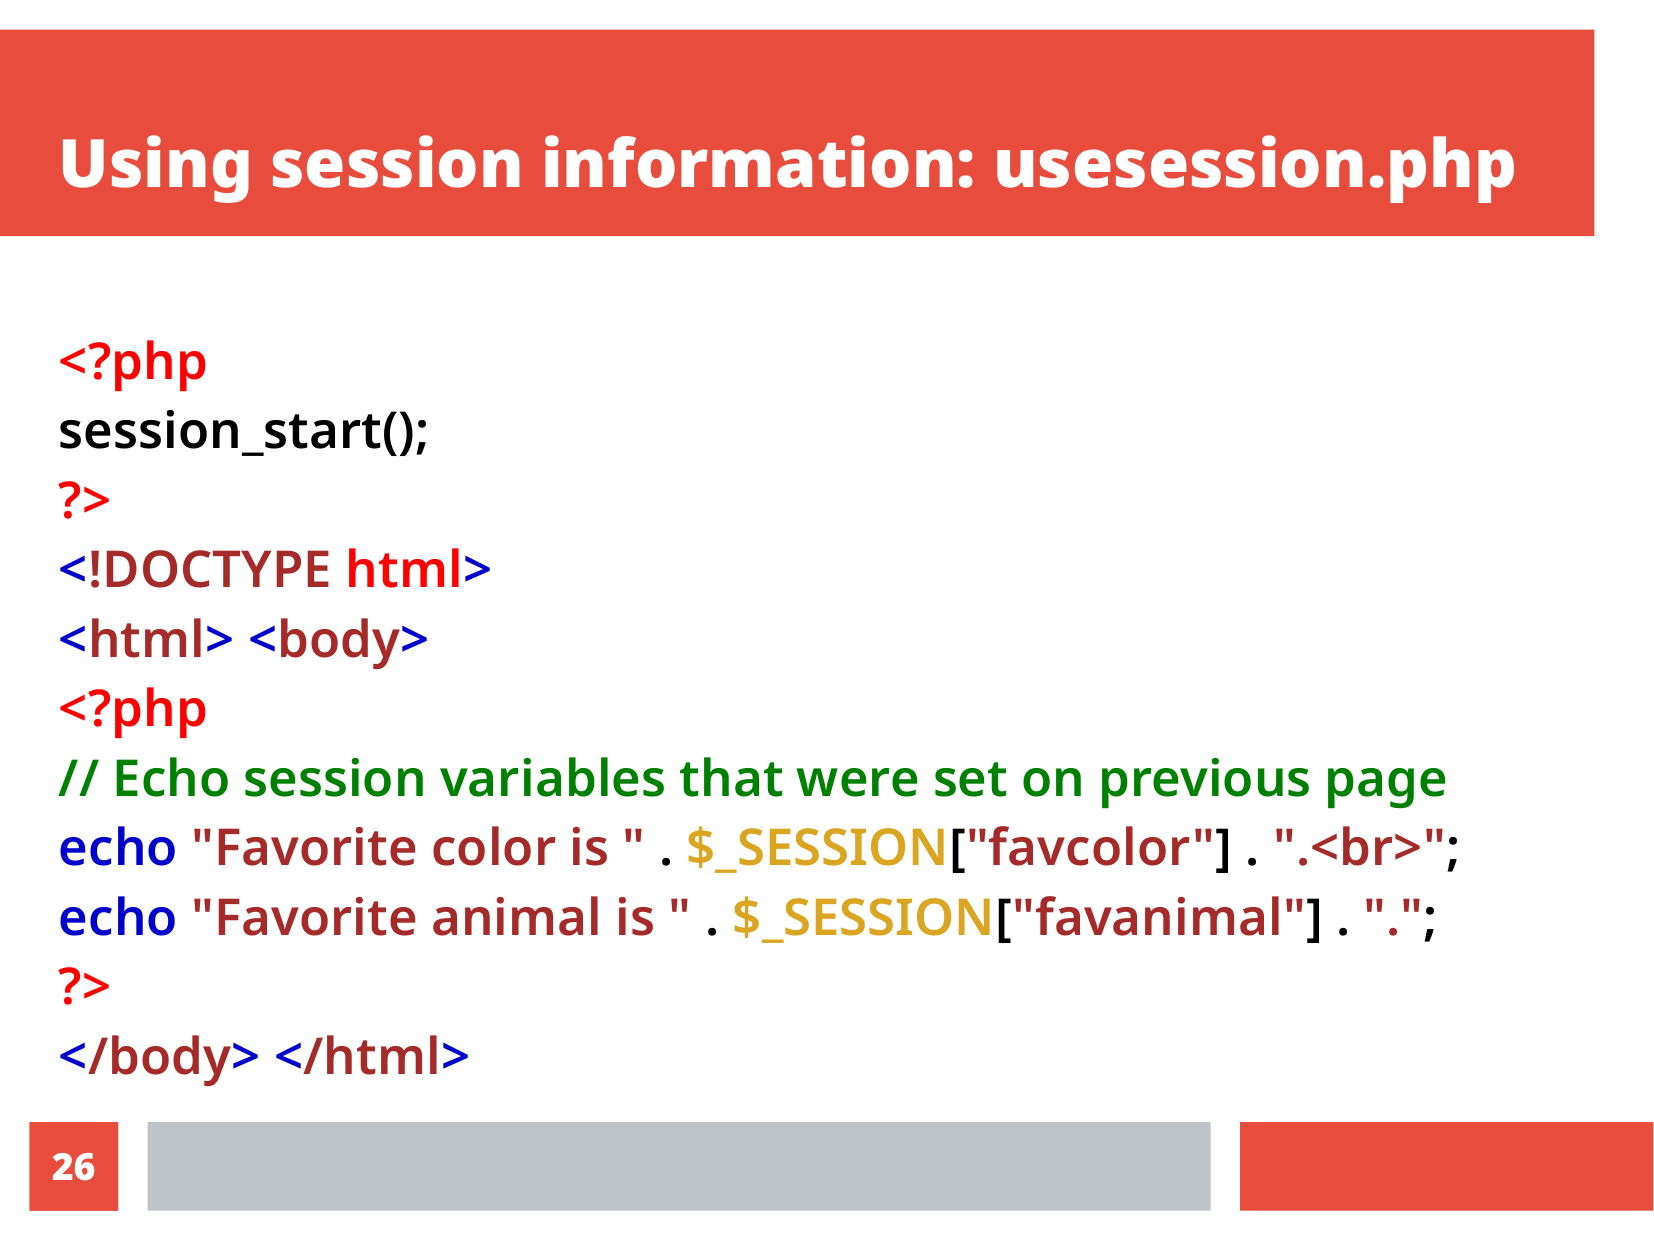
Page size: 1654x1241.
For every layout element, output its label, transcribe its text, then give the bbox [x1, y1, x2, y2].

list <?php session_start(); ?> <!DOCTYPE html> <html> <body> <?php // Echo session variables that were set on previous page echo "Favorite color is " . $_SESSION["favcolor"] . ".<br>"; echo "Favorite animal is " . $_SESSION["favanimal"] . "."; ?> </body> </html> [59, 324, 1565, 1093]
title Using session information: usesession.php [59, 59, 1595, 207]
